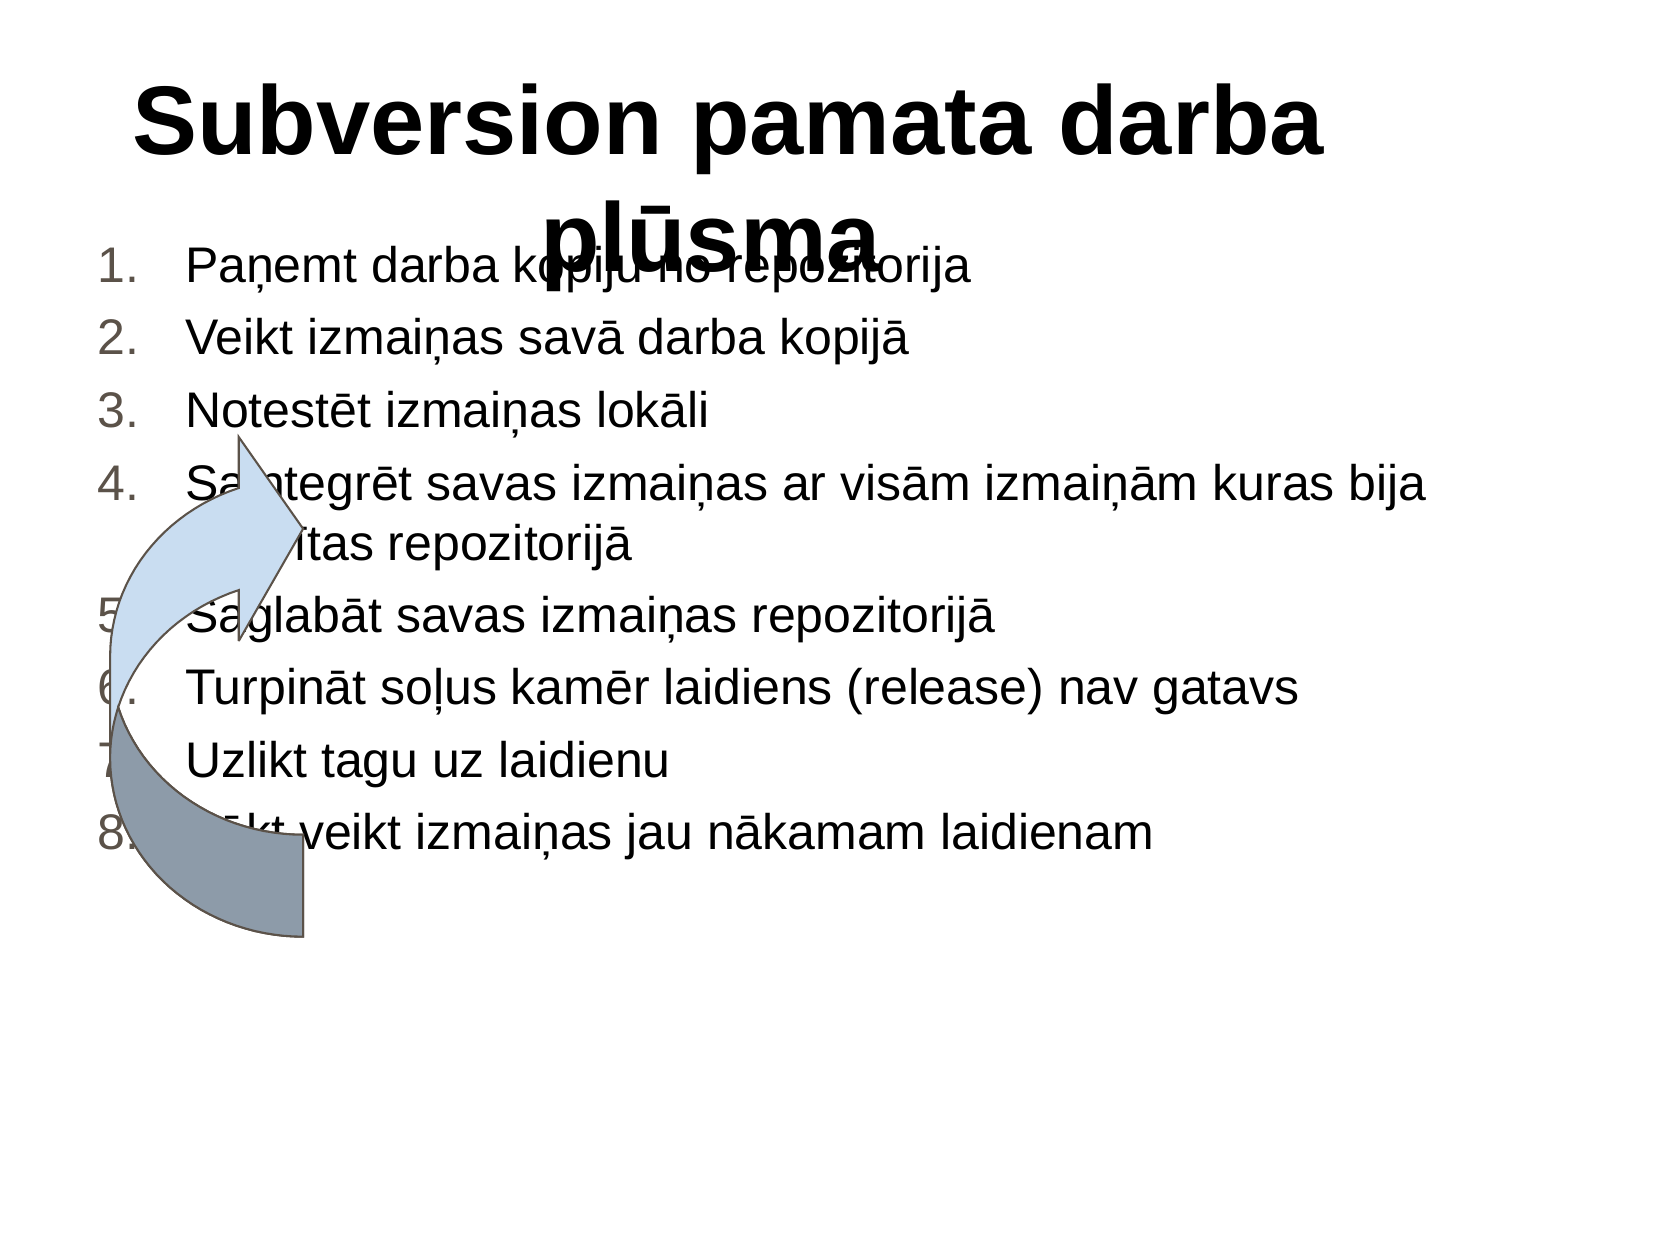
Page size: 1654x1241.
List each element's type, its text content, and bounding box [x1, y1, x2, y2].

list Paņemt darba kopiju no repozitorija Veikt izmaiņas savā darba kopijā Notestēt izmaiņas lokāli Saintegrēt savas izmaiņas ar visām izmaiņām kuras bija izdarītas repozitorijā Saglabāt savas izmaiņas repozitorijā Turpināt soļus kamēr laidiens (release) nav gatavs Uzlikt tagu uz laidienu Sākt veikt izmaiņas jau nākamam laidienam [82, 225, 1538, 1186]
text_box [110, 437, 304, 937]
title Subversion pamata darba plūsma [82, 49, 1571, 196]
